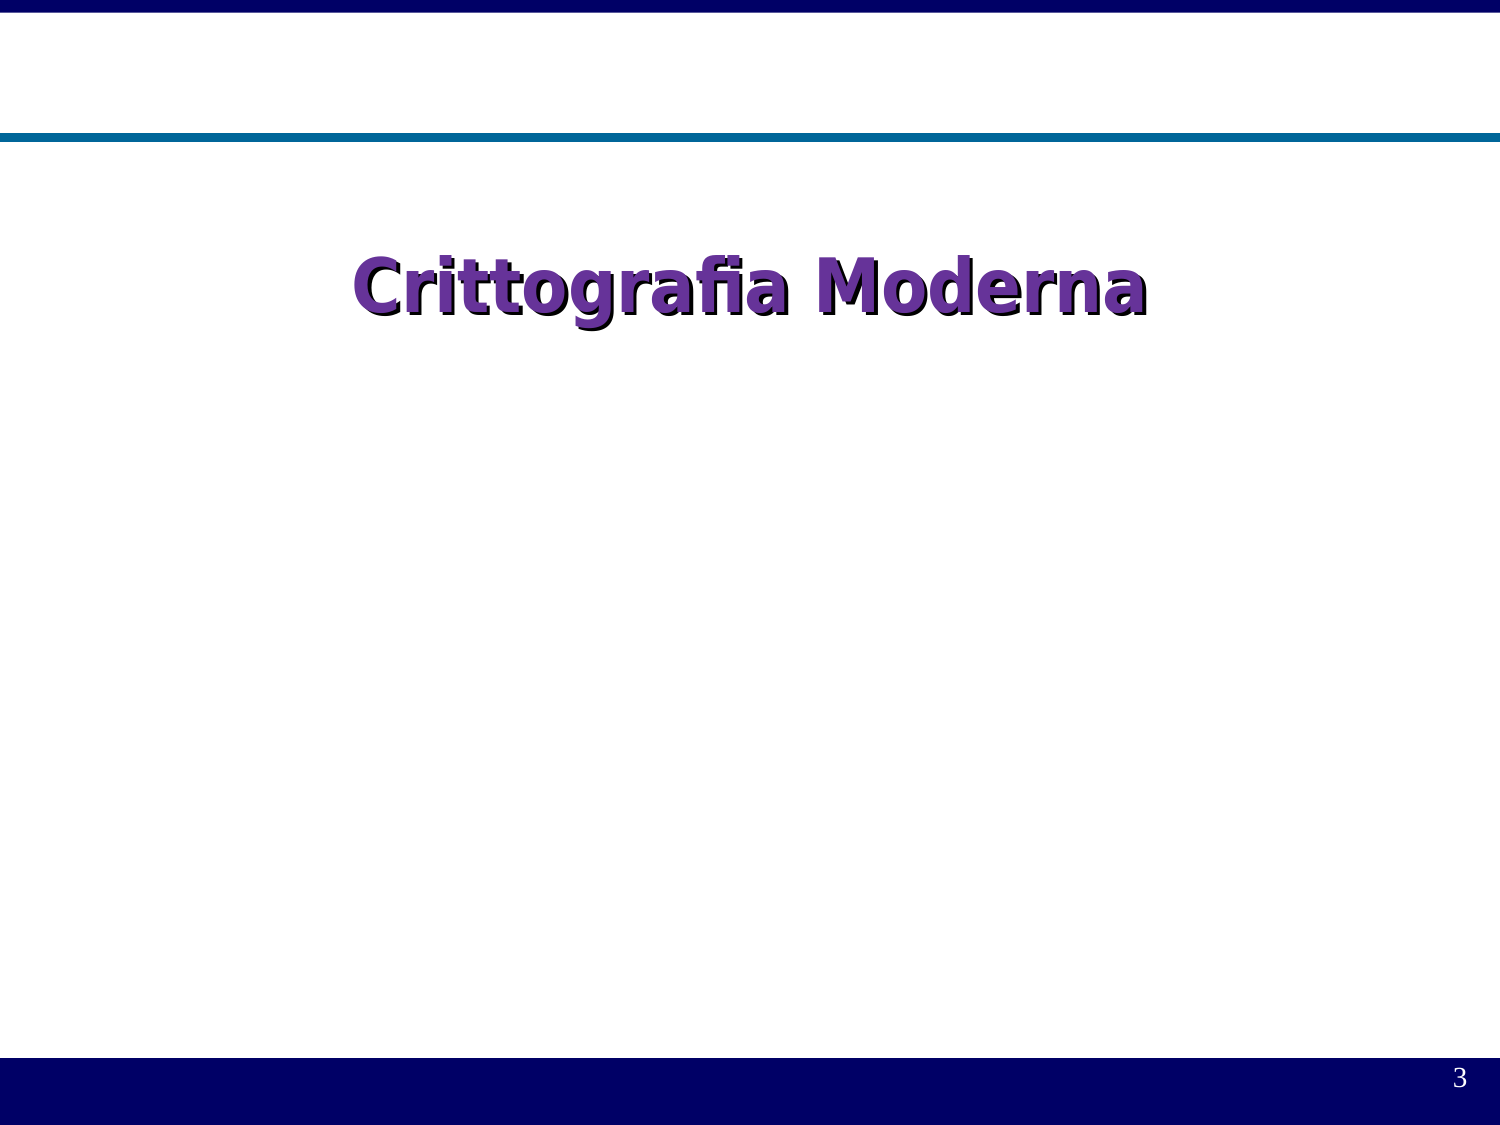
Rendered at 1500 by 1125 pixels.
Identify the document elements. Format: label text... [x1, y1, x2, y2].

subtitle Crittografia Moderna [30, 0, 1471, 580]
